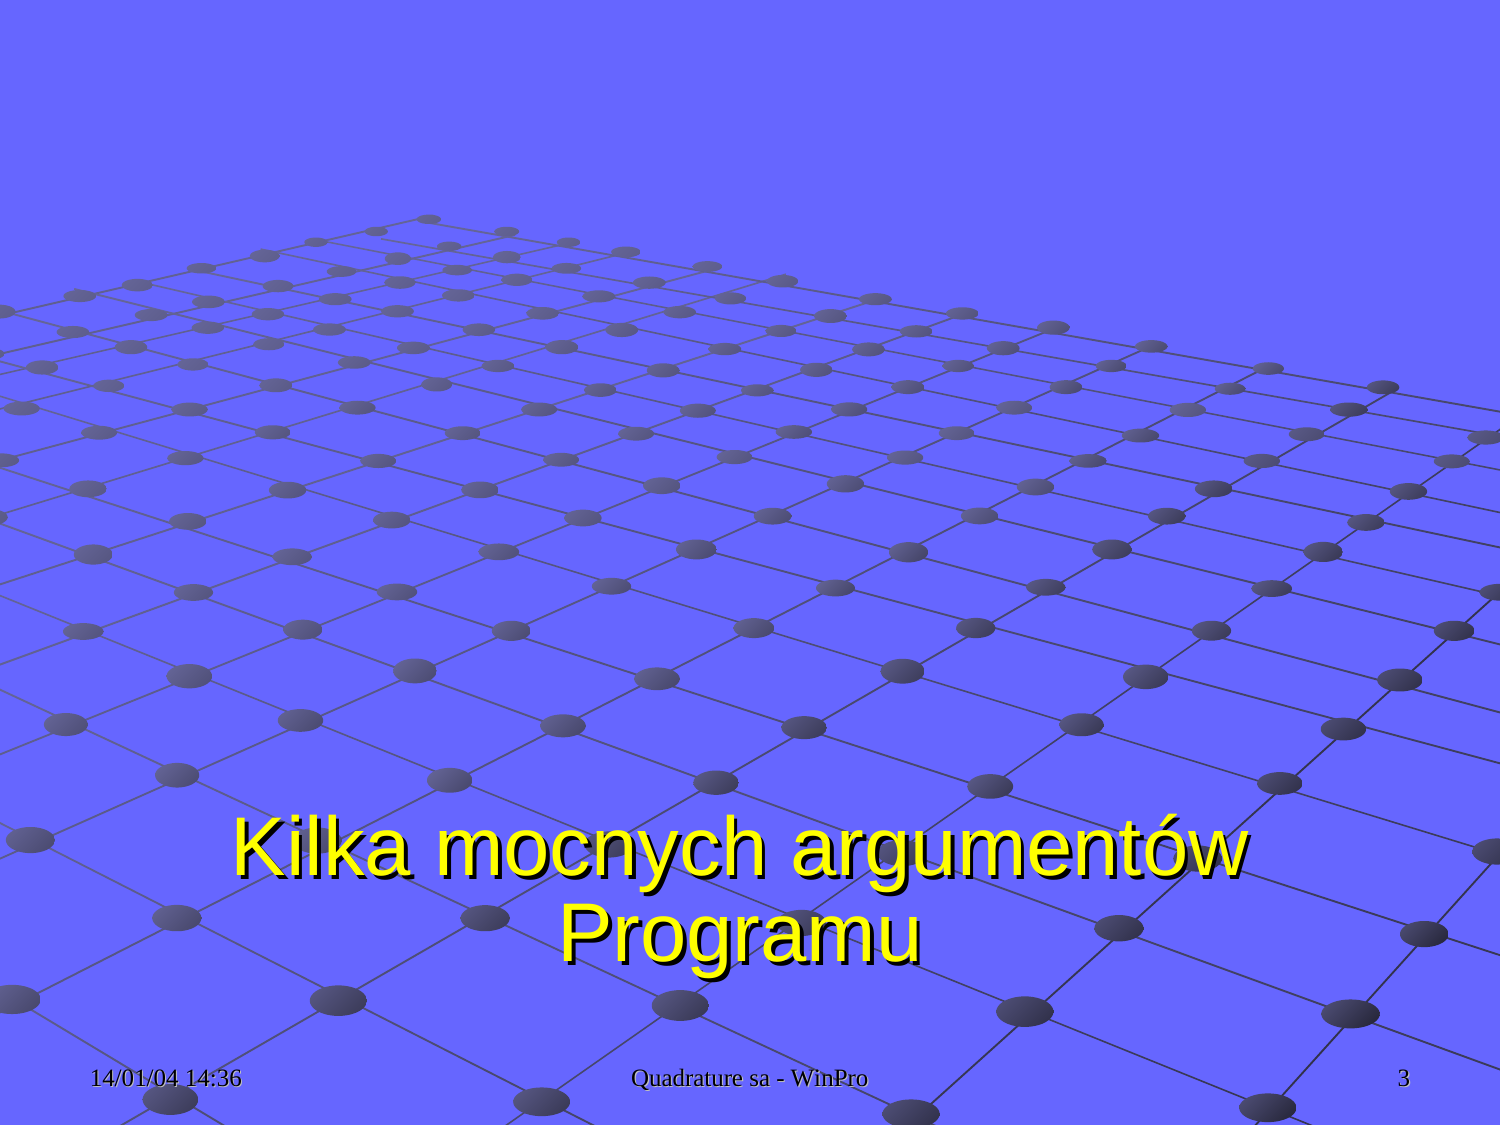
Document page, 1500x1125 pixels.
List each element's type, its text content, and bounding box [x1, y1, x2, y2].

title Kilka mocnych argumentów Programu [64, 787, 1415, 998]
